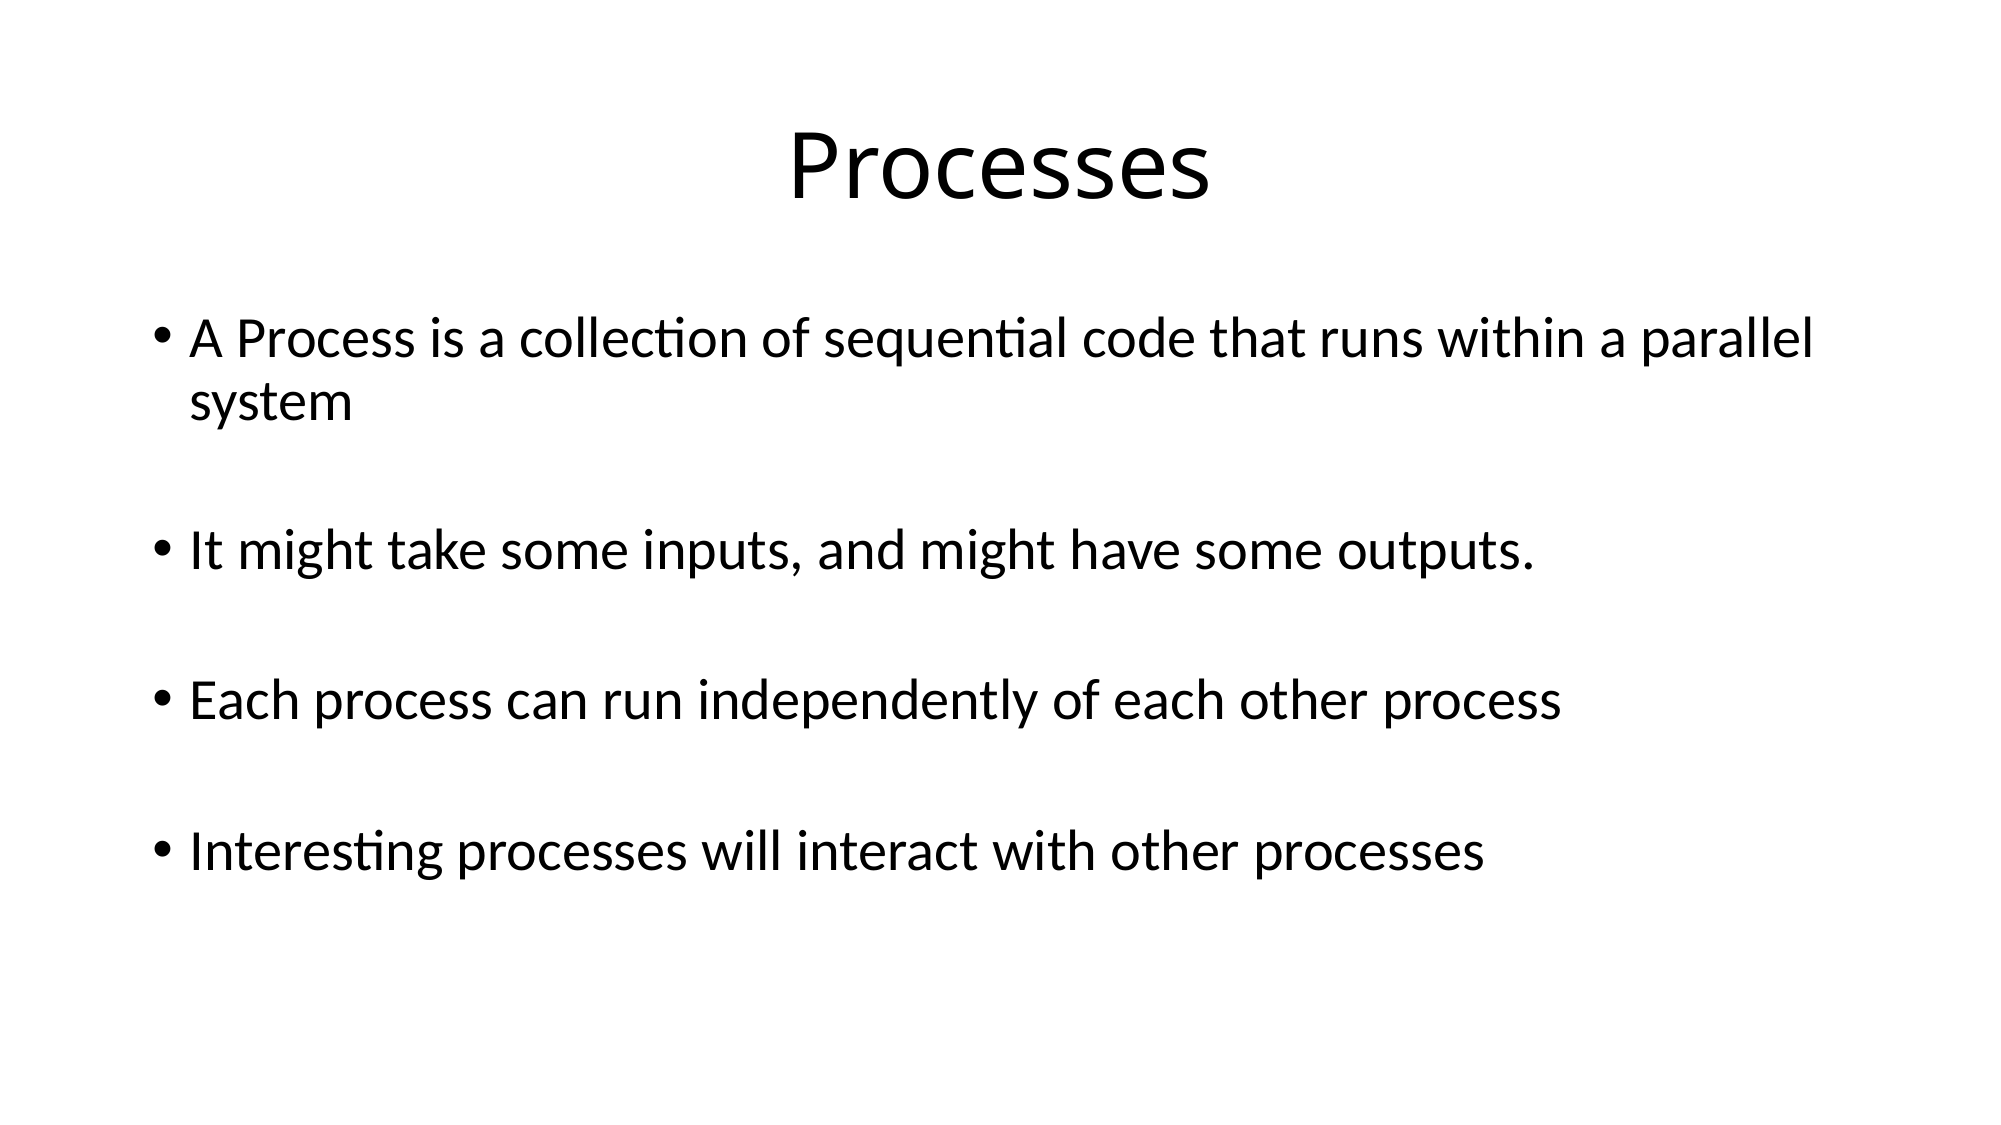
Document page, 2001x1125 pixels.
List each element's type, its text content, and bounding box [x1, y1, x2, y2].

title Processes [137, 59, 1863, 278]
list A Process is a collection of sequential code that runs within a parallel system It might take some inputs, and might have some outputs. Each process can run independently of each other process Interesting processes will interact with other processes [137, 299, 1863, 1014]
